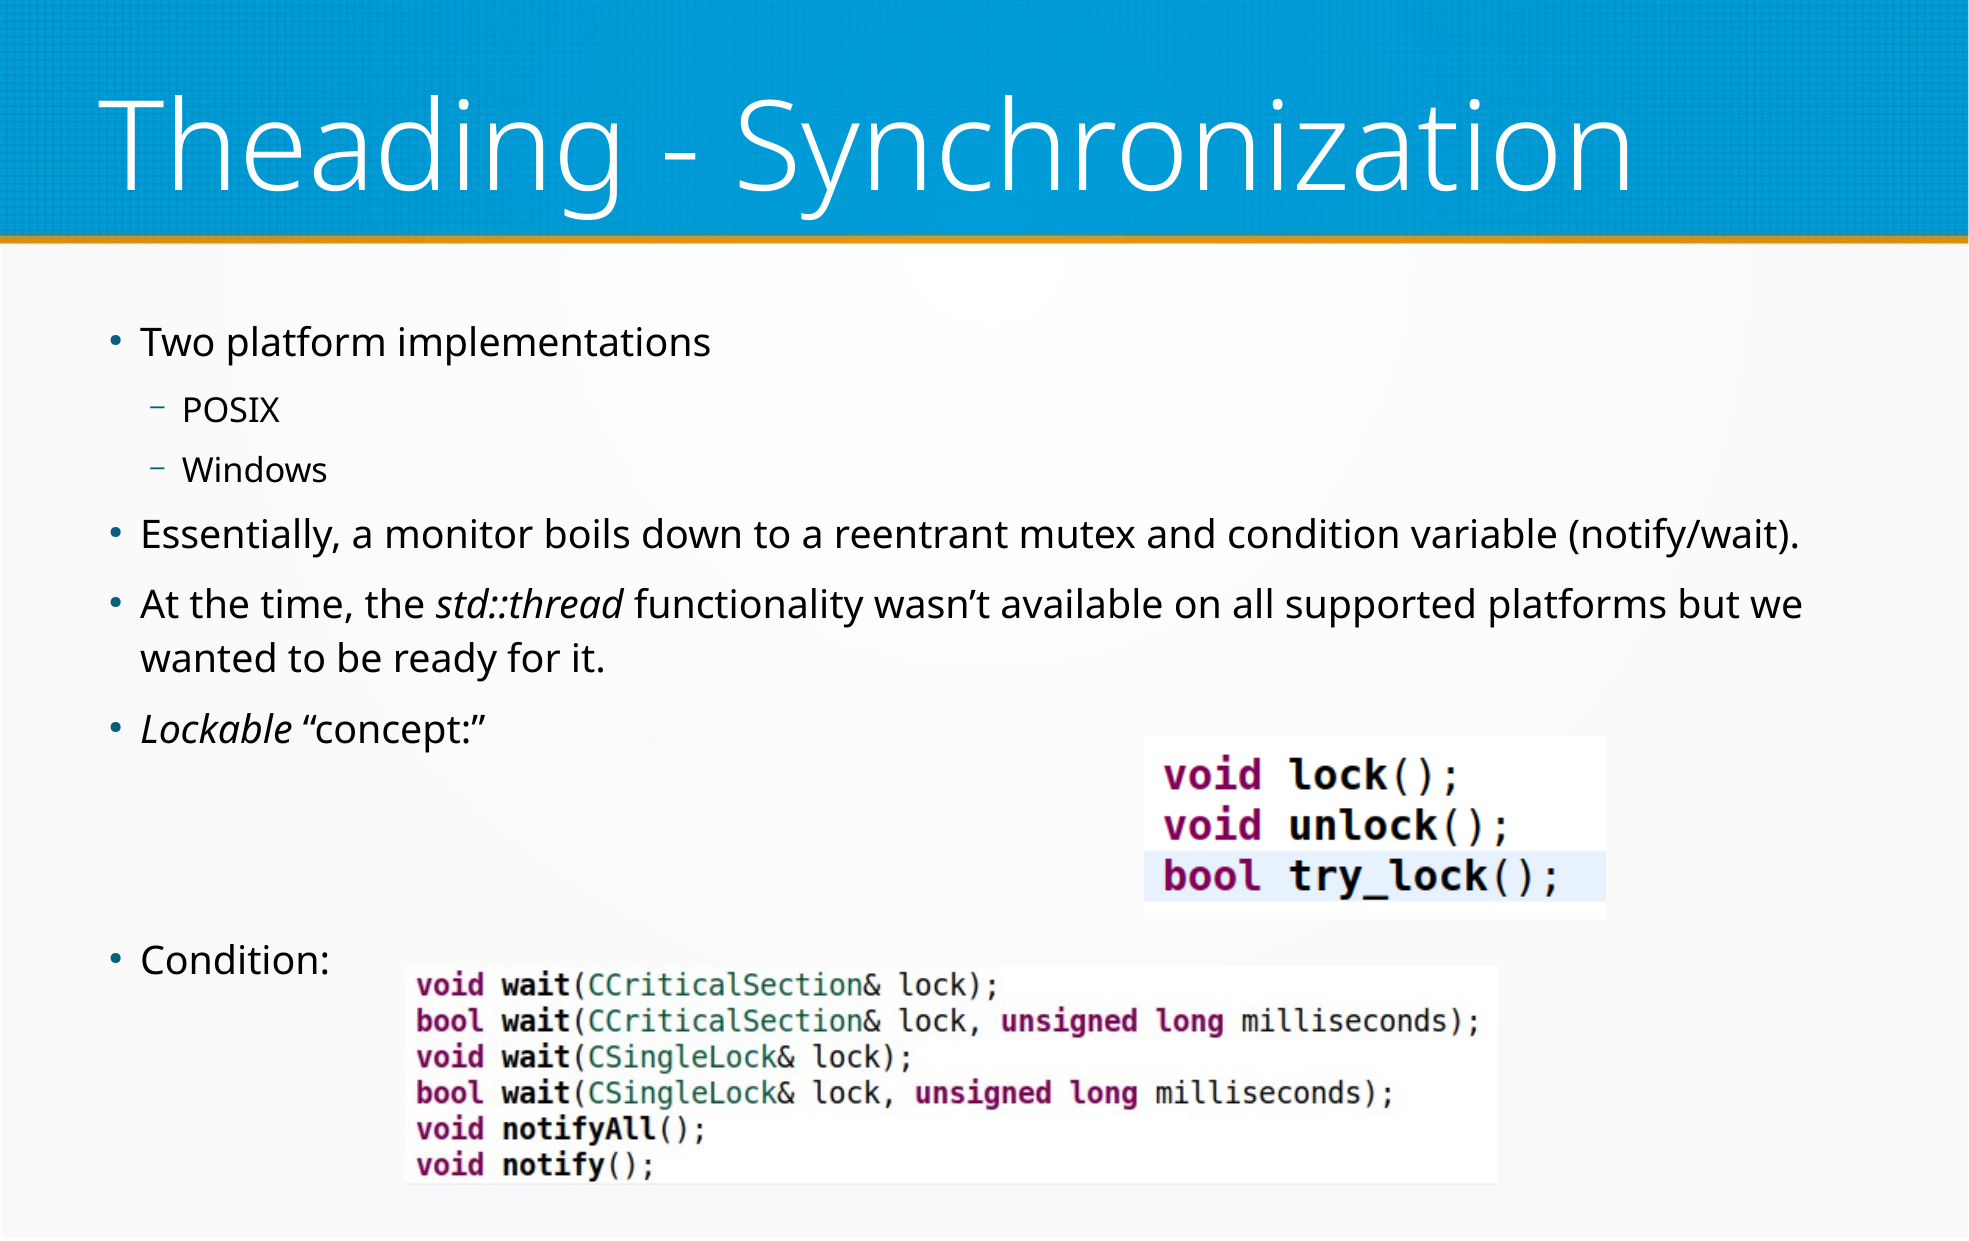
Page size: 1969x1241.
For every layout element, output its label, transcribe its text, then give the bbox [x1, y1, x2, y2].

title Theading - Synchronization [98, 19, 1870, 227]
list Two platform implementations POSIX Windows Essentially, a monitor boils down to a reentrant mutex and condition variable (notify/wait). At the time, the std::thread functionality wasn’t available on all supported platforms but we wanted to be ready for it. Lockable “concept:” Condition: [98, 314, 1860, 1216]
picture [0, 233, 1969, 1241]
